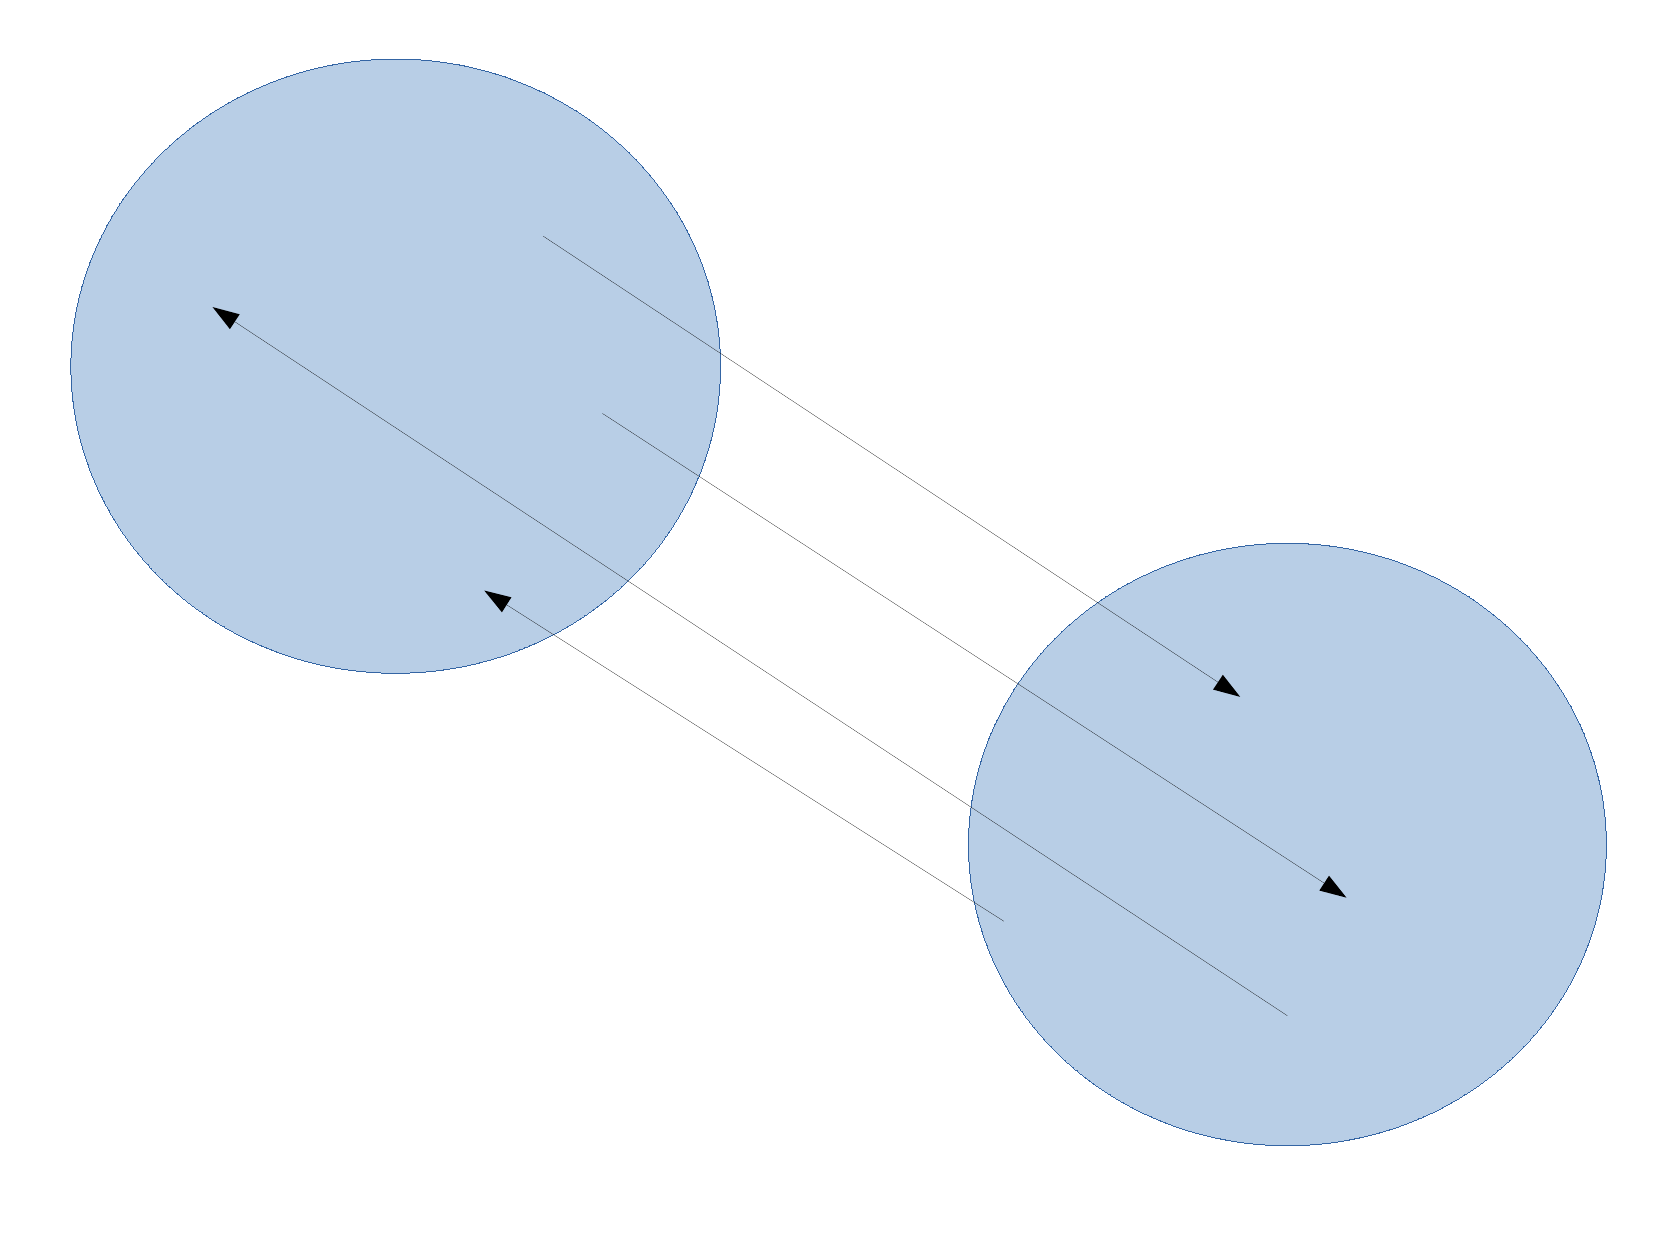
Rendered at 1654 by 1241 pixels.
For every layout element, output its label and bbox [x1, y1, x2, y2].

text_box [968, 543, 1607, 1146]
text_box [70, 59, 721, 674]
